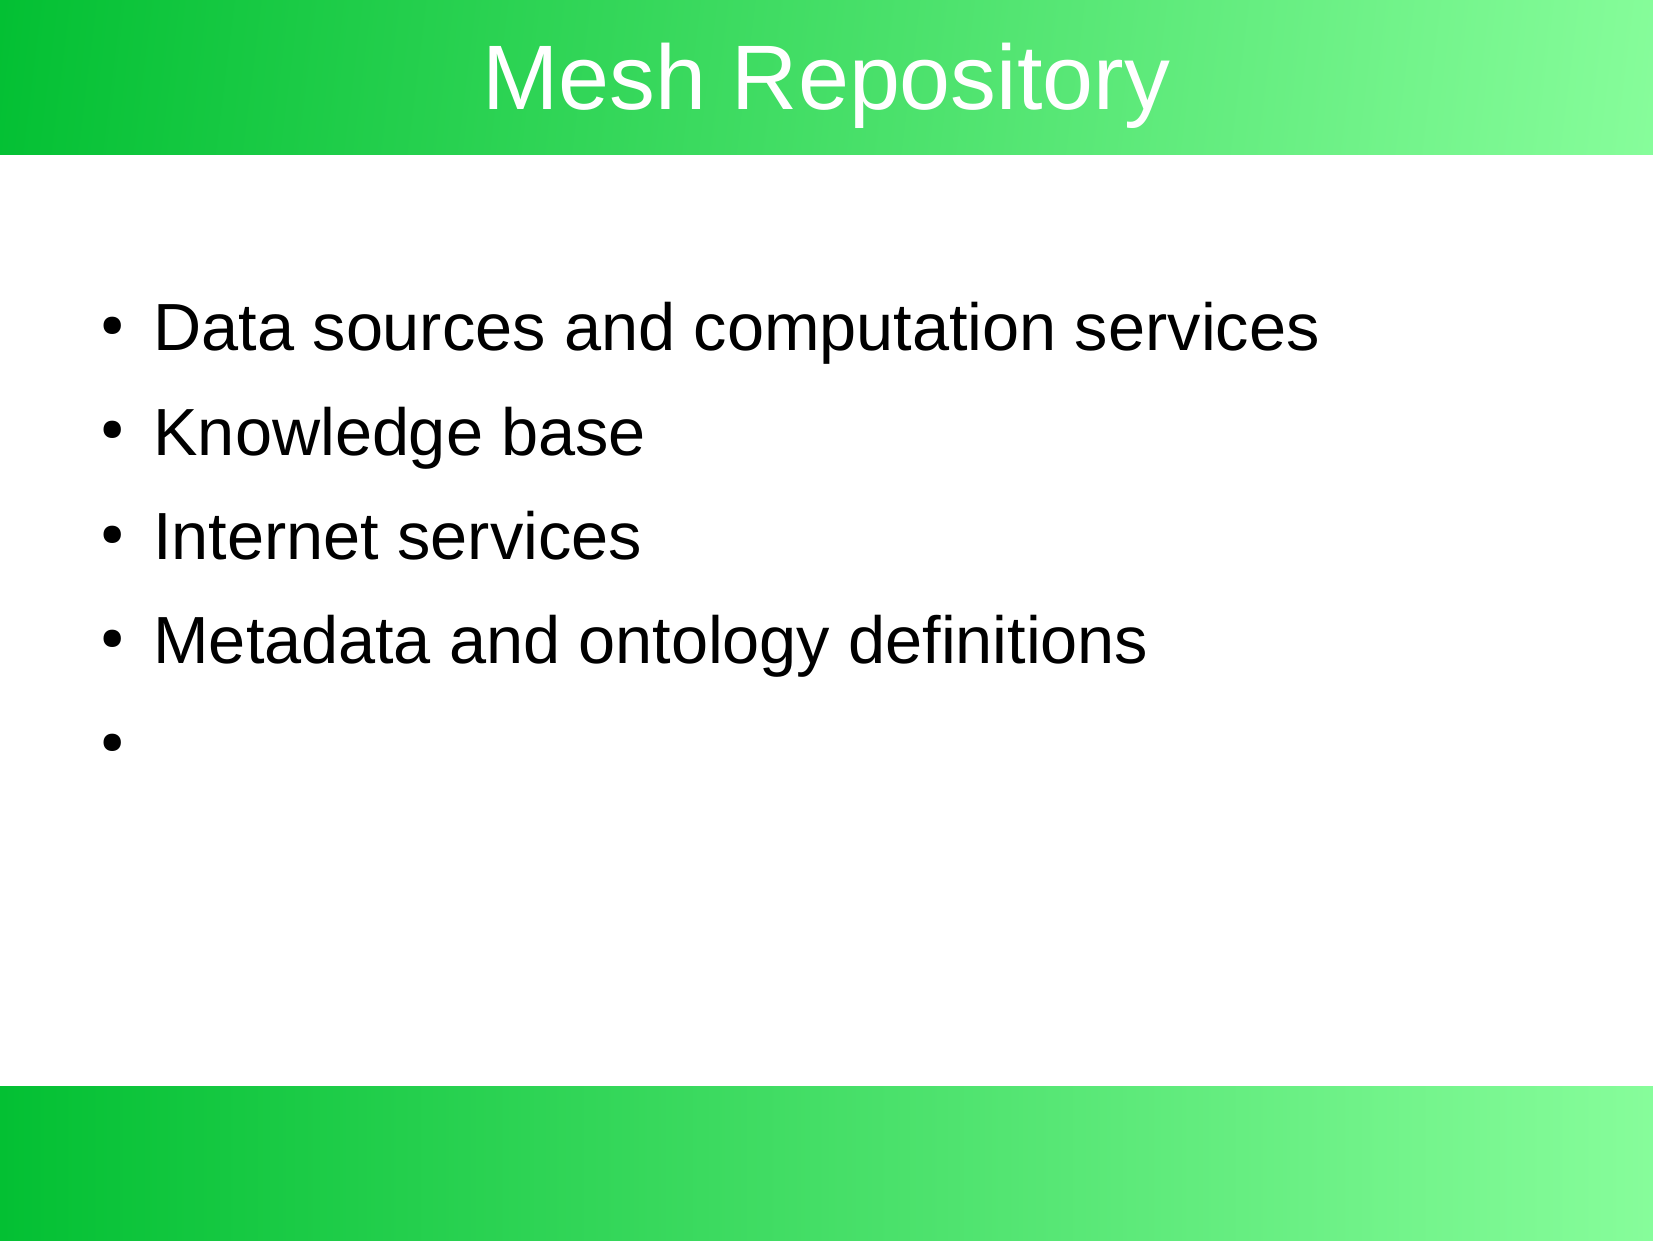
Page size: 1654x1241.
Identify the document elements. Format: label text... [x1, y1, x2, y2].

list Data sources and computation services Knowledge base Internet services Metadata and ontology definitions [82, 290, 1571, 1010]
title Mesh Repository [82, 25, 1571, 130]
